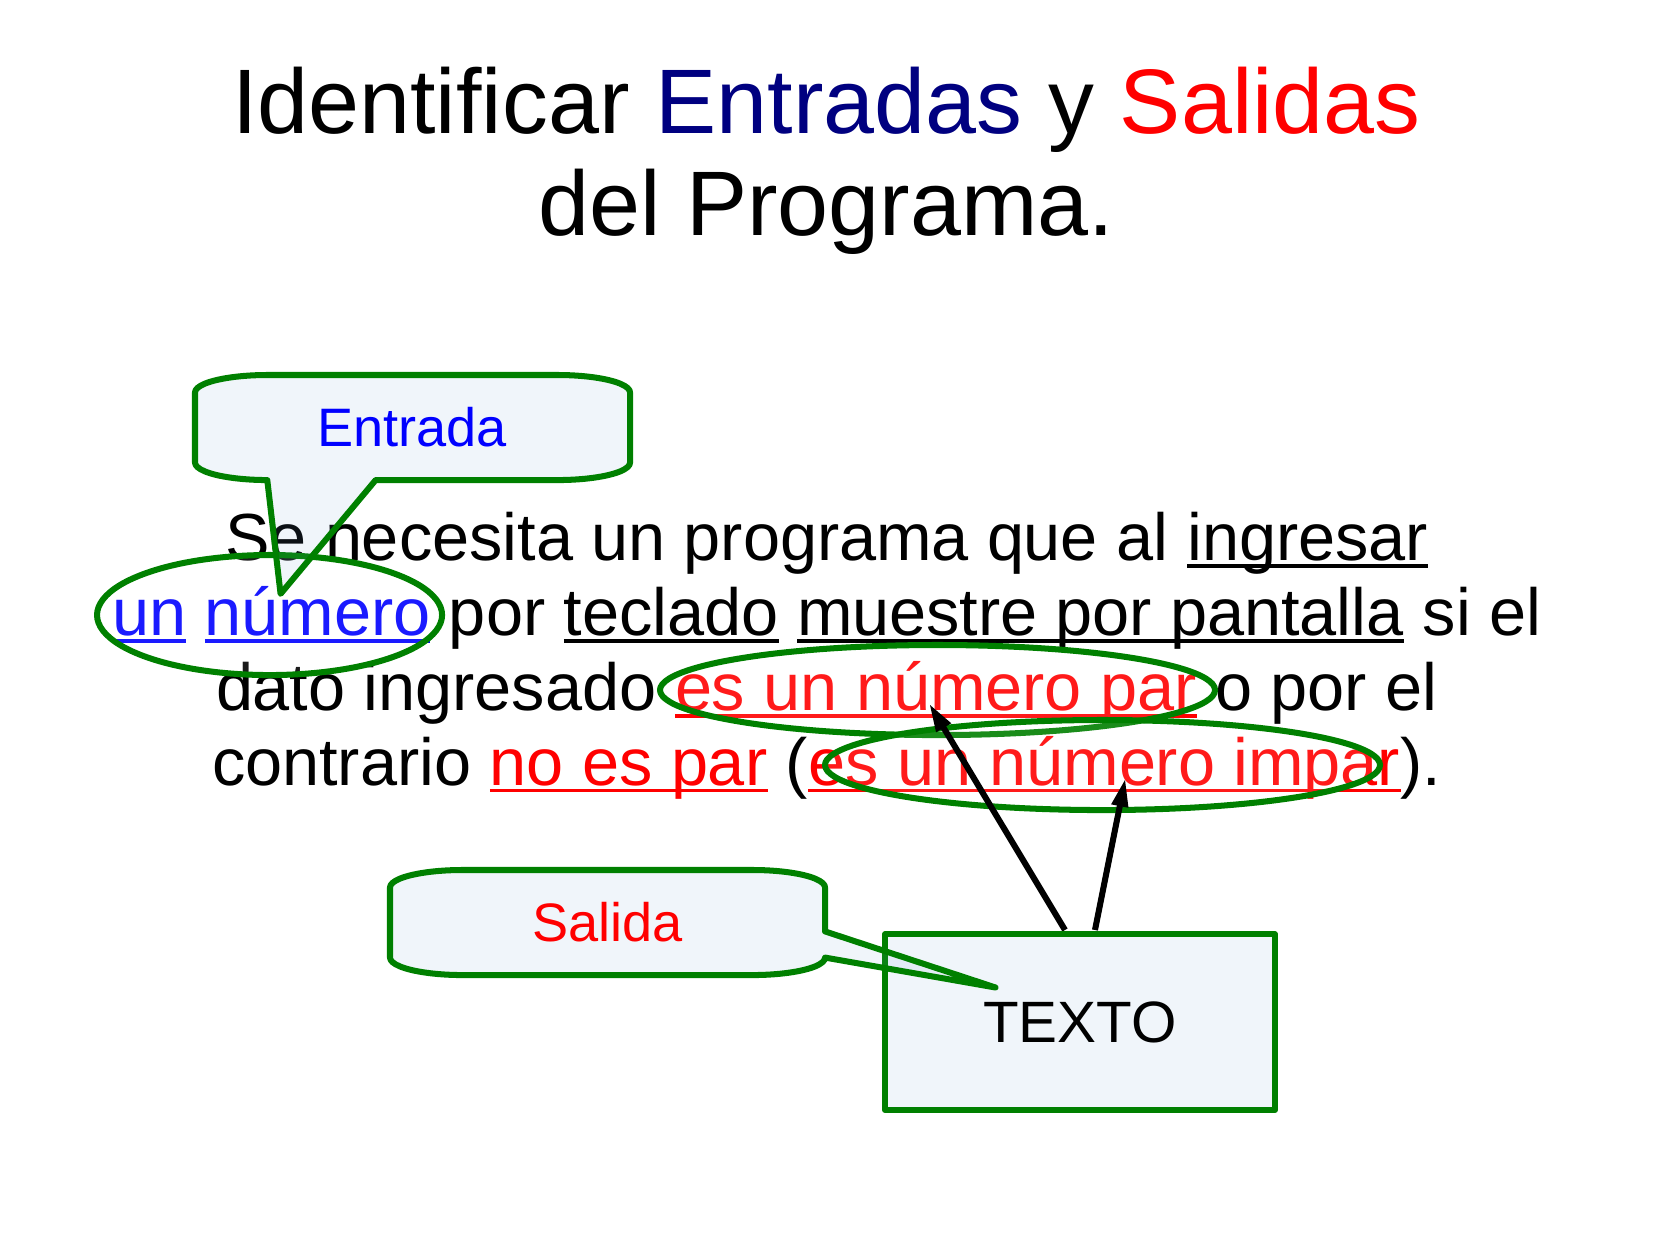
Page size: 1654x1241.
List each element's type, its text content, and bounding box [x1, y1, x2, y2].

subtitle Se necesita un programa que al ingresar un número por teclado muestre por pantalla si el dato ingresado es un número par o por el contrario no es par (es un número impar). [82, 290, 1571, 1010]
title Identificar Entradas y Salidas del Programa. [82, 49, 1571, 257]
text_box Entrada [195, 375, 631, 594]
text_box Salida [390, 870, 996, 988]
text_box [660, 645, 1381, 811]
text_box [97, 555, 443, 676]
text_box TEXTO [885, 934, 1276, 1111]
